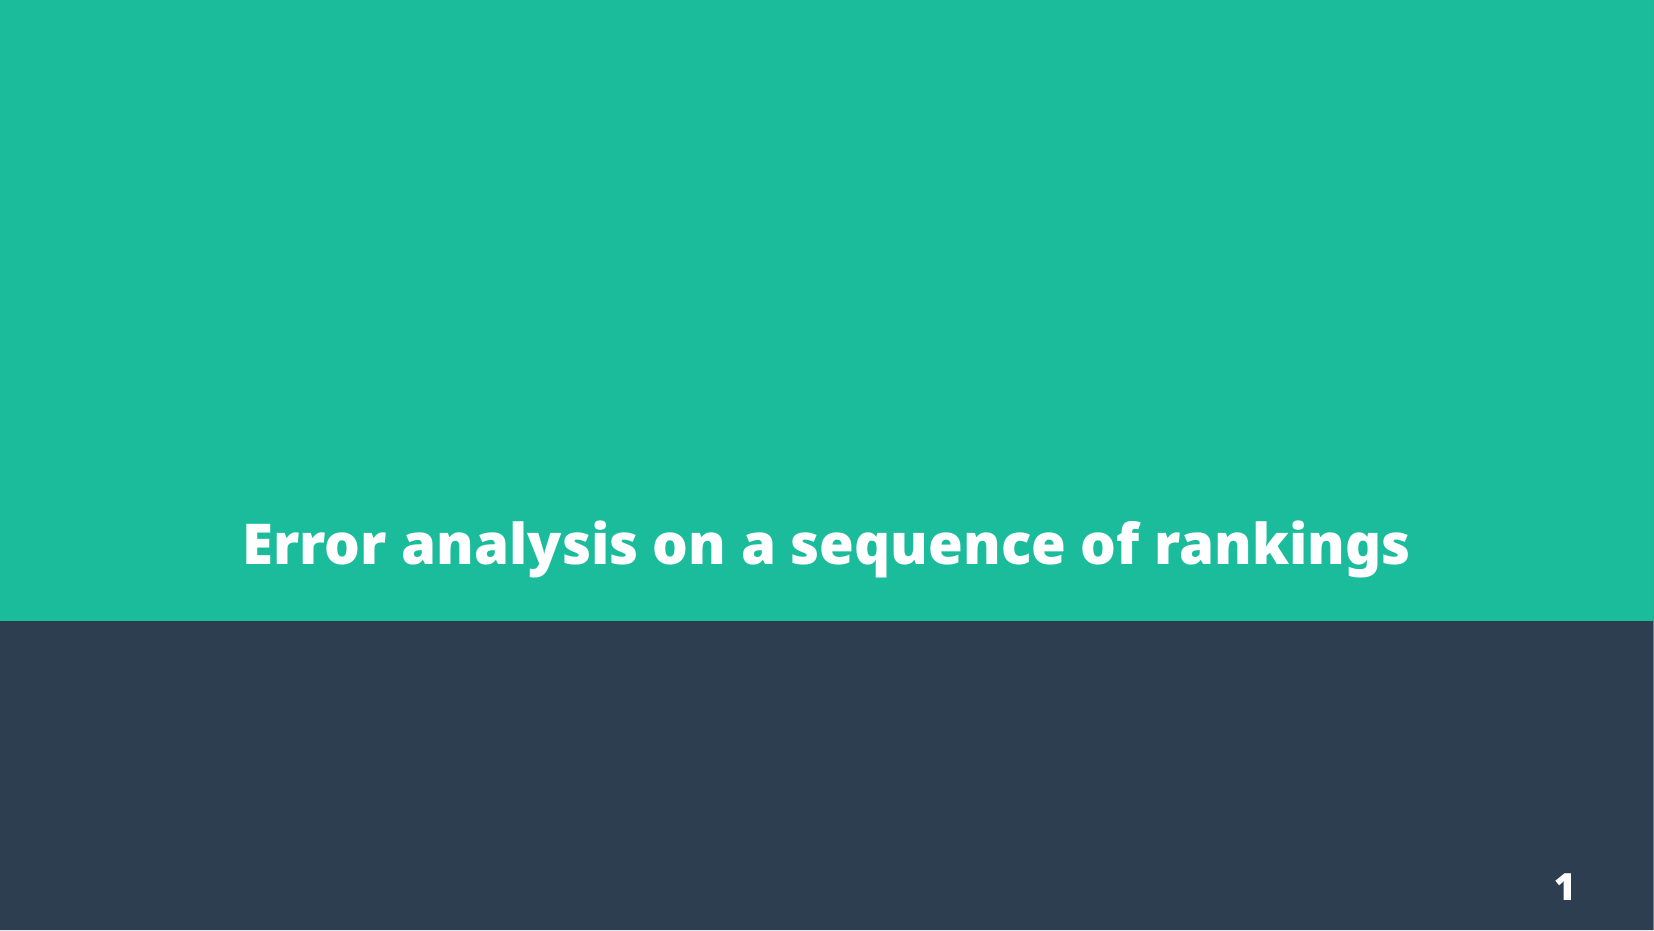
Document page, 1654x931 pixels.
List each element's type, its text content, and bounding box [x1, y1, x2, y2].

title Error analysis on a sequence of rankings [59, 465, 1595, 583]
